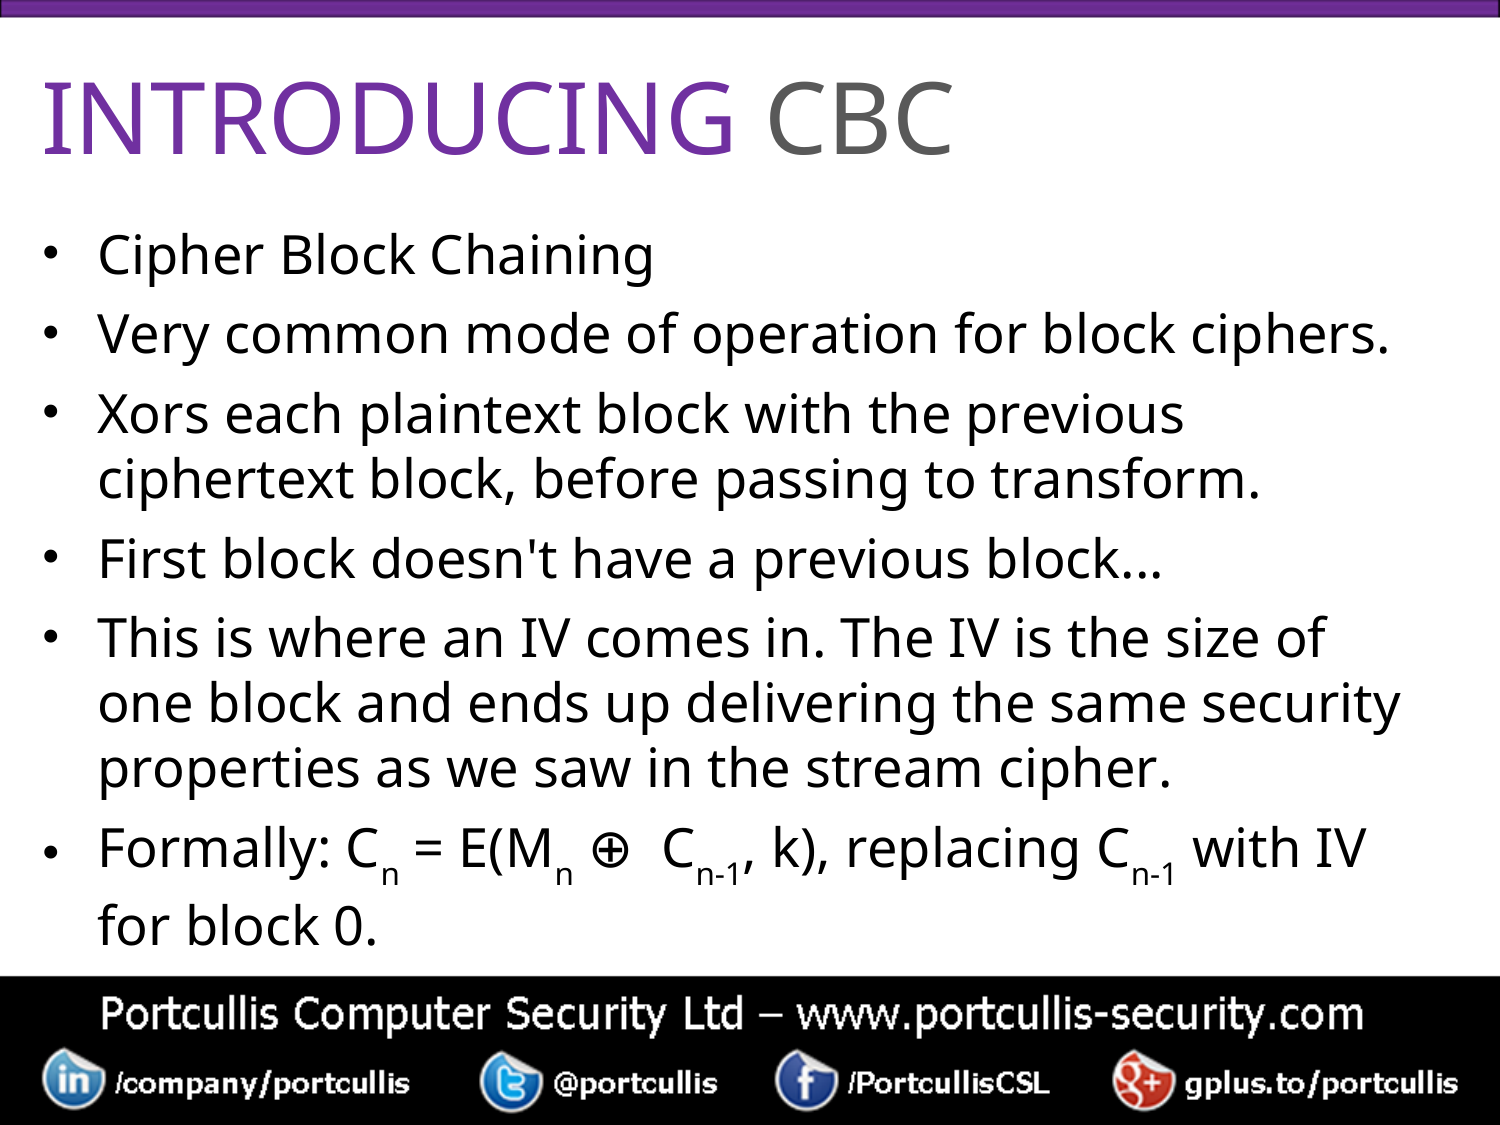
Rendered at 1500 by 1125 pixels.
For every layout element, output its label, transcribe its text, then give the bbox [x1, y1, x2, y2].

title INTRODUCING CBC [41, 42, 1434, 202]
list Cipher Block Chaining Very common mode of operation for block ciphers. Xors each plaintext block with the previous ciphertext block, before passing to transform. First block doesn't have a previous block... This is where an IV comes in. The IV is the size of one block and ends up delivering the same security properties as we saw in the stream cipher. Formally: Cn = E(Mn ⊕ Cn-1, k), replacing Cn-1 with IV for block 0. [41, 219, 1428, 965]
picture [0, 0, 1500, 1125]
